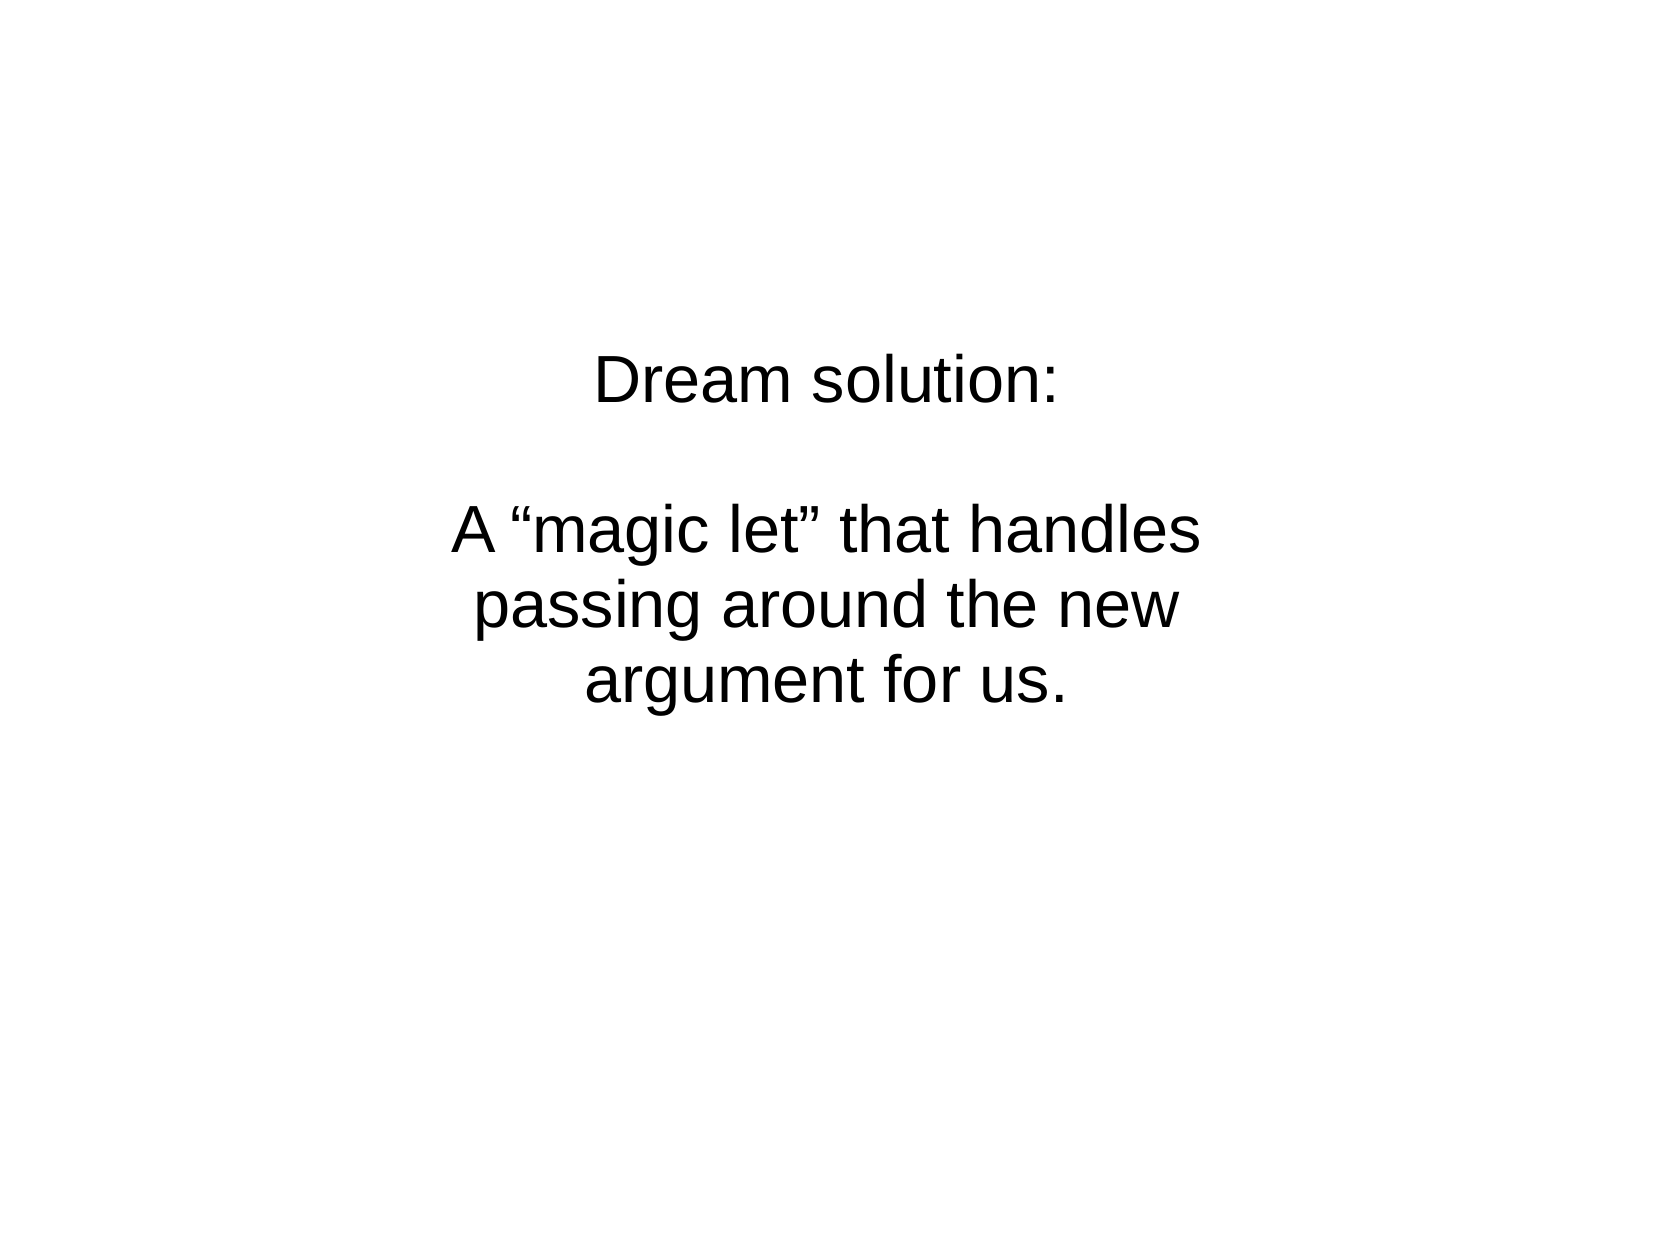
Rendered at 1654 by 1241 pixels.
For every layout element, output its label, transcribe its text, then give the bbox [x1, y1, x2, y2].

subtitle Dream solution: A “magic let” that handles passing around the new argument for us. [82, 49, 1571, 1010]
